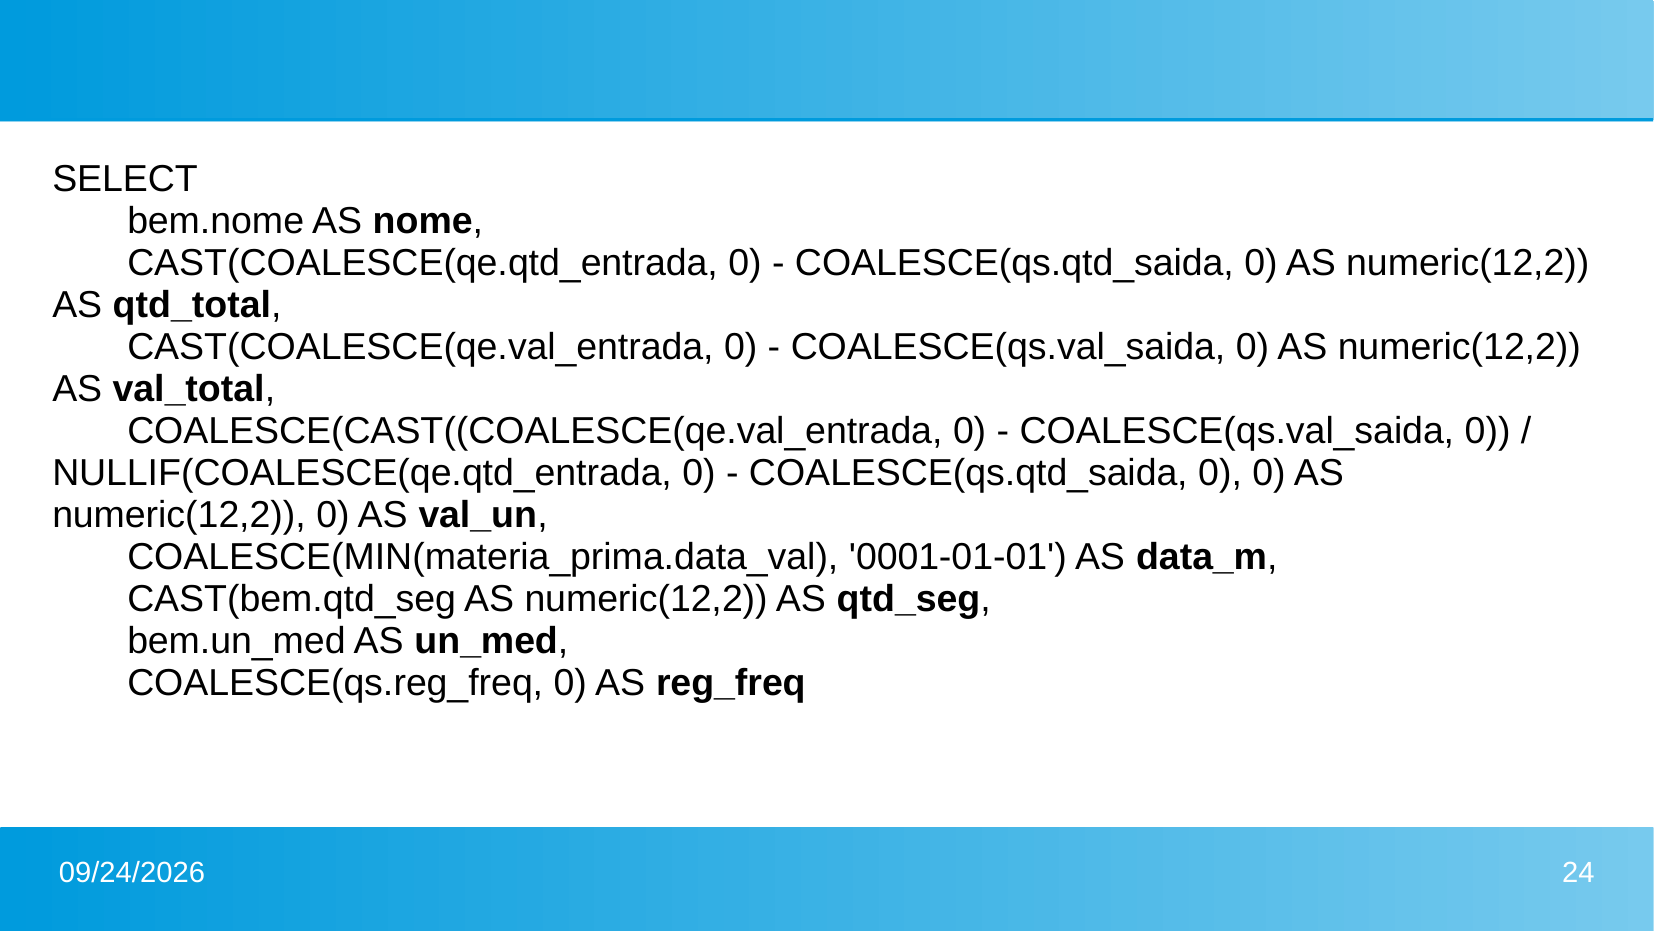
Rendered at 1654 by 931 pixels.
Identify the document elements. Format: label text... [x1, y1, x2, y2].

text_box SELECT bem.nome AS nome, CAST(COALESCE(qe.qtd_entrada, 0) - COALESCE(qs.qtd_saida, 0) AS numeric(12,2)) AS qtd_total, CAST(COALESCE(qe.val_entrada, 0) - COALESCE(qs.val_saida, 0) AS numeric(12,2)) AS val_total, COALESCE(CAST((COALESCE(qe.val_entrada, 0) - COALESCE(qs.val_saida, 0)) / NULLIF(COALESCE(qe.qtd_entrada, 0) - COALESCE(qs.qtd_saida, 0), 0) AS numeric(12,2)), 0) AS val_un, COALESCE(MIN(materia_prima.data_val), '0001-01-01') AS data_m, CAST(bem.qtd_seg AS numeric(12,2)) AS qtd_seg, bem.un_med AS un_med, COALESCE(qs.reg_freq, 0) AS reg_freq [37, 150, 1613, 711]
